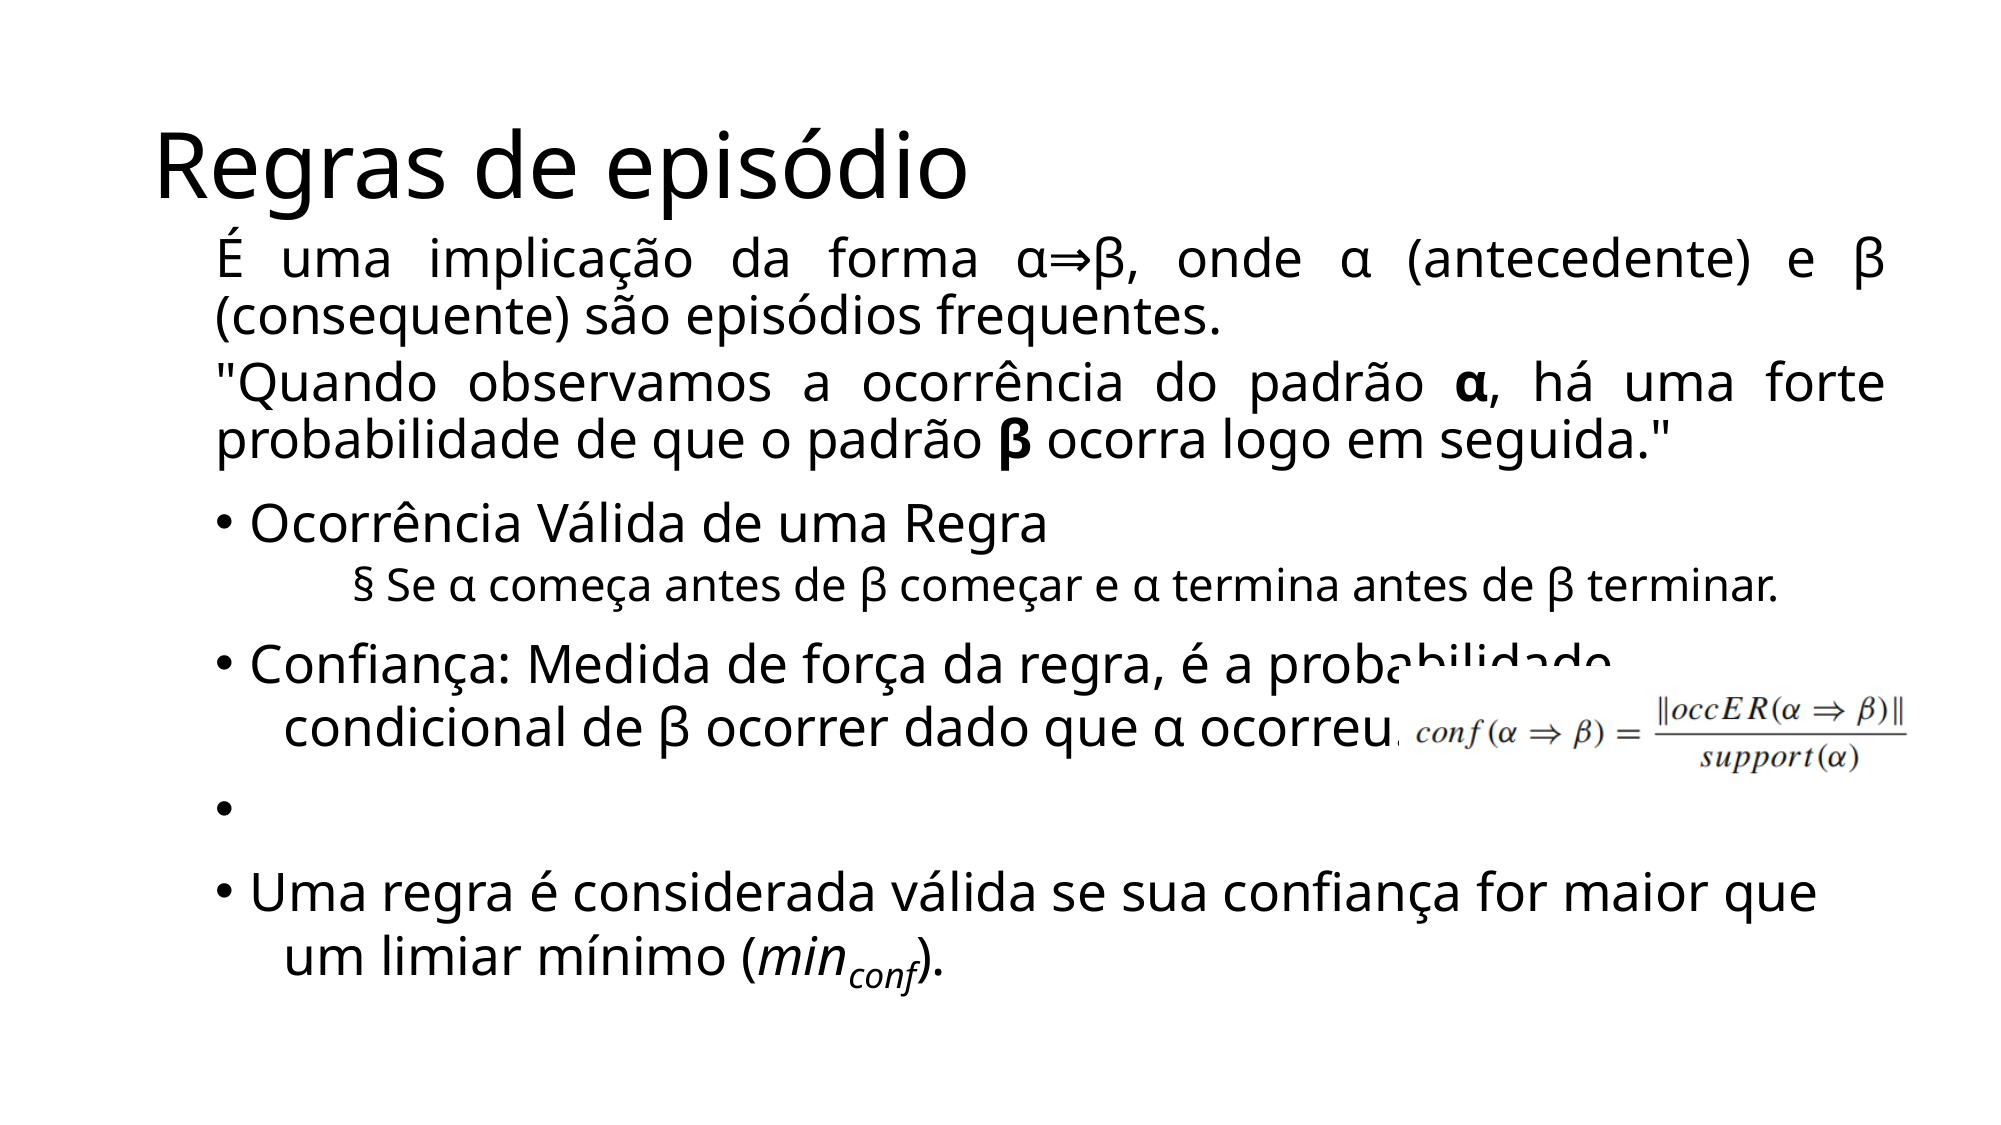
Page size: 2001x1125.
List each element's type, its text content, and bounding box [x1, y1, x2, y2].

list É uma implicação da forma α⇒β, onde α (antecedente) e β (consequente) são episódios frequentes. "Quando observamos a ocorrência do padrão α, há uma forte probabilidade de que o padrão β ocorra logo em seguida." Ocorrência Válida de uma Regra Se α começa antes de β começar e α termina antes de β terminar. Confiança: Medida de força da regra, é a probabilidade condicional de β ocorrer dado que α ocorreu. Uma regra é considerada válida se sua confiança for maior que um limiar mínimo (minconf). [64, 224, 1921, 1014]
title Regras de episódio [137, 59, 1863, 224]
picture [1399, 666, 1937, 808]
